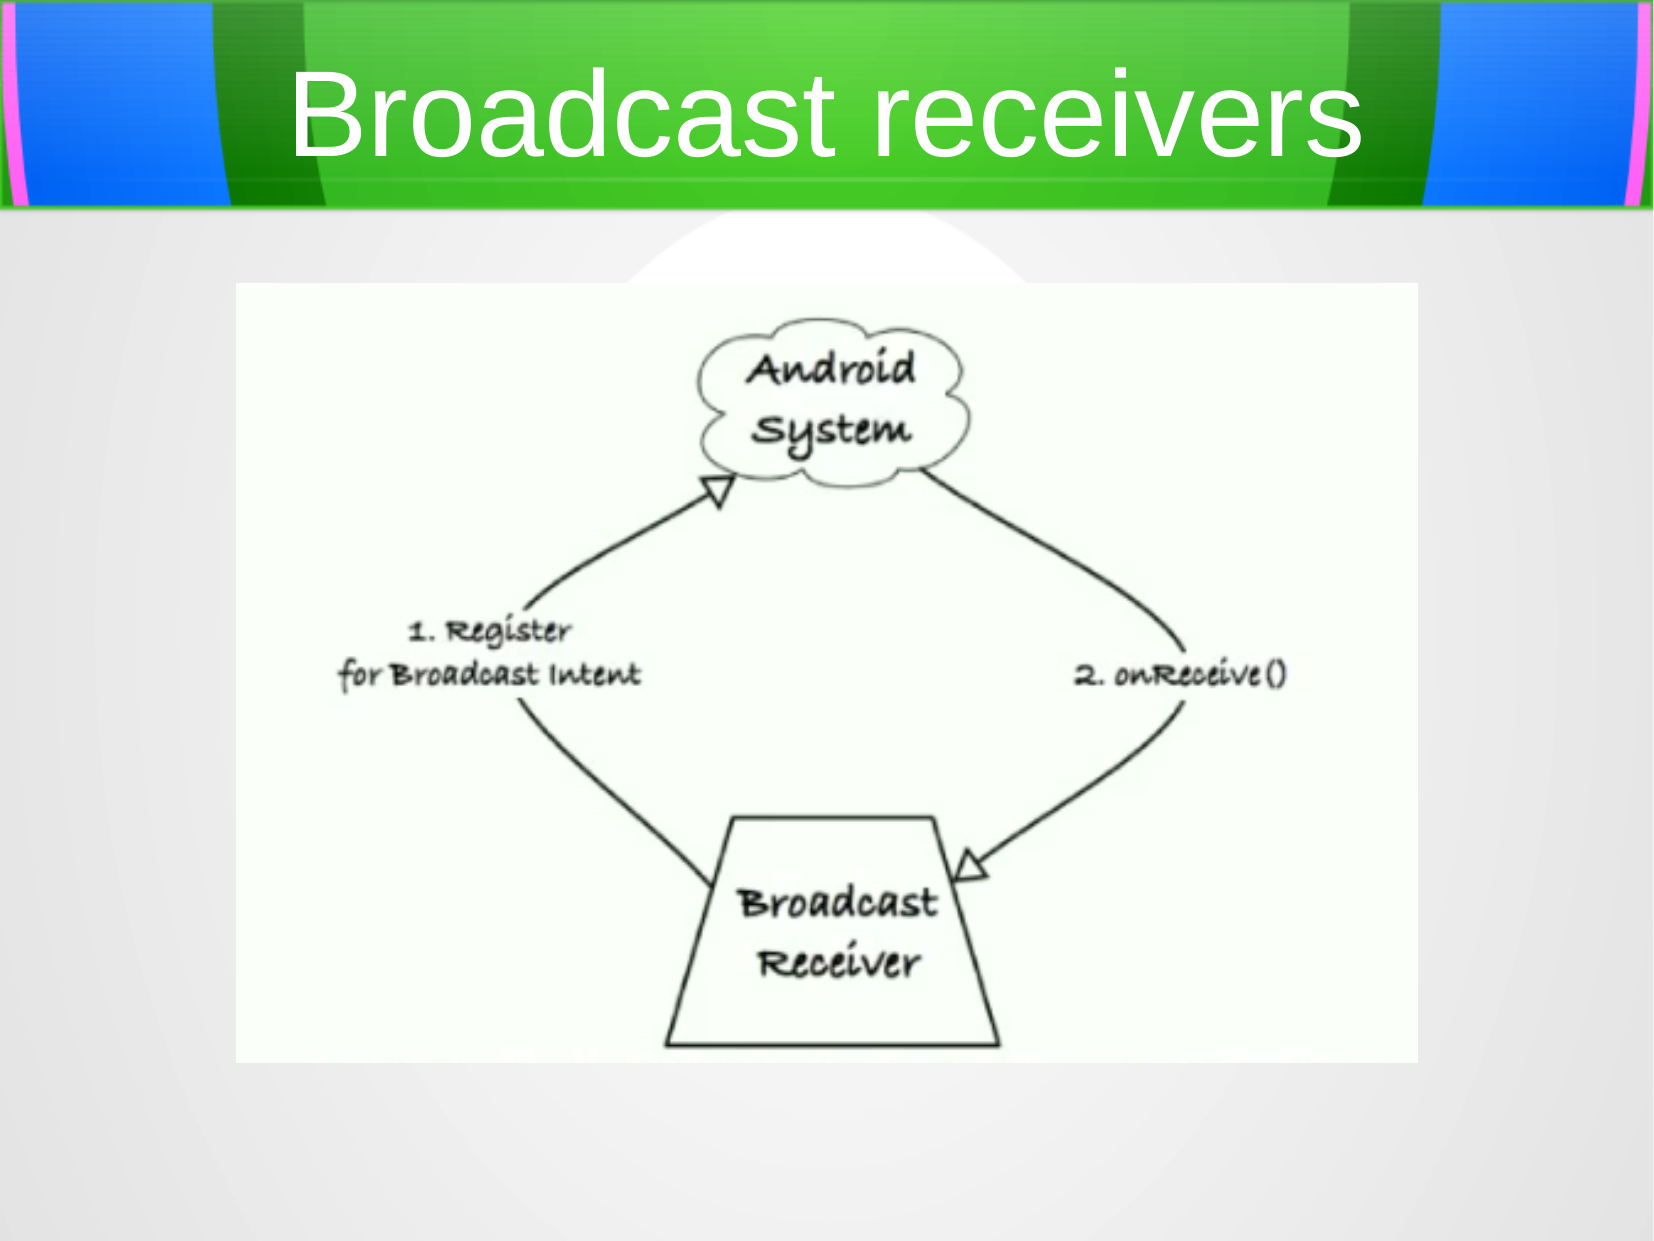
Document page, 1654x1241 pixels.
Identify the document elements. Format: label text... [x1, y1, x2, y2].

picture [0, 0, 1654, 1241]
title Broadcast receivers [82, 45, 1571, 183]
